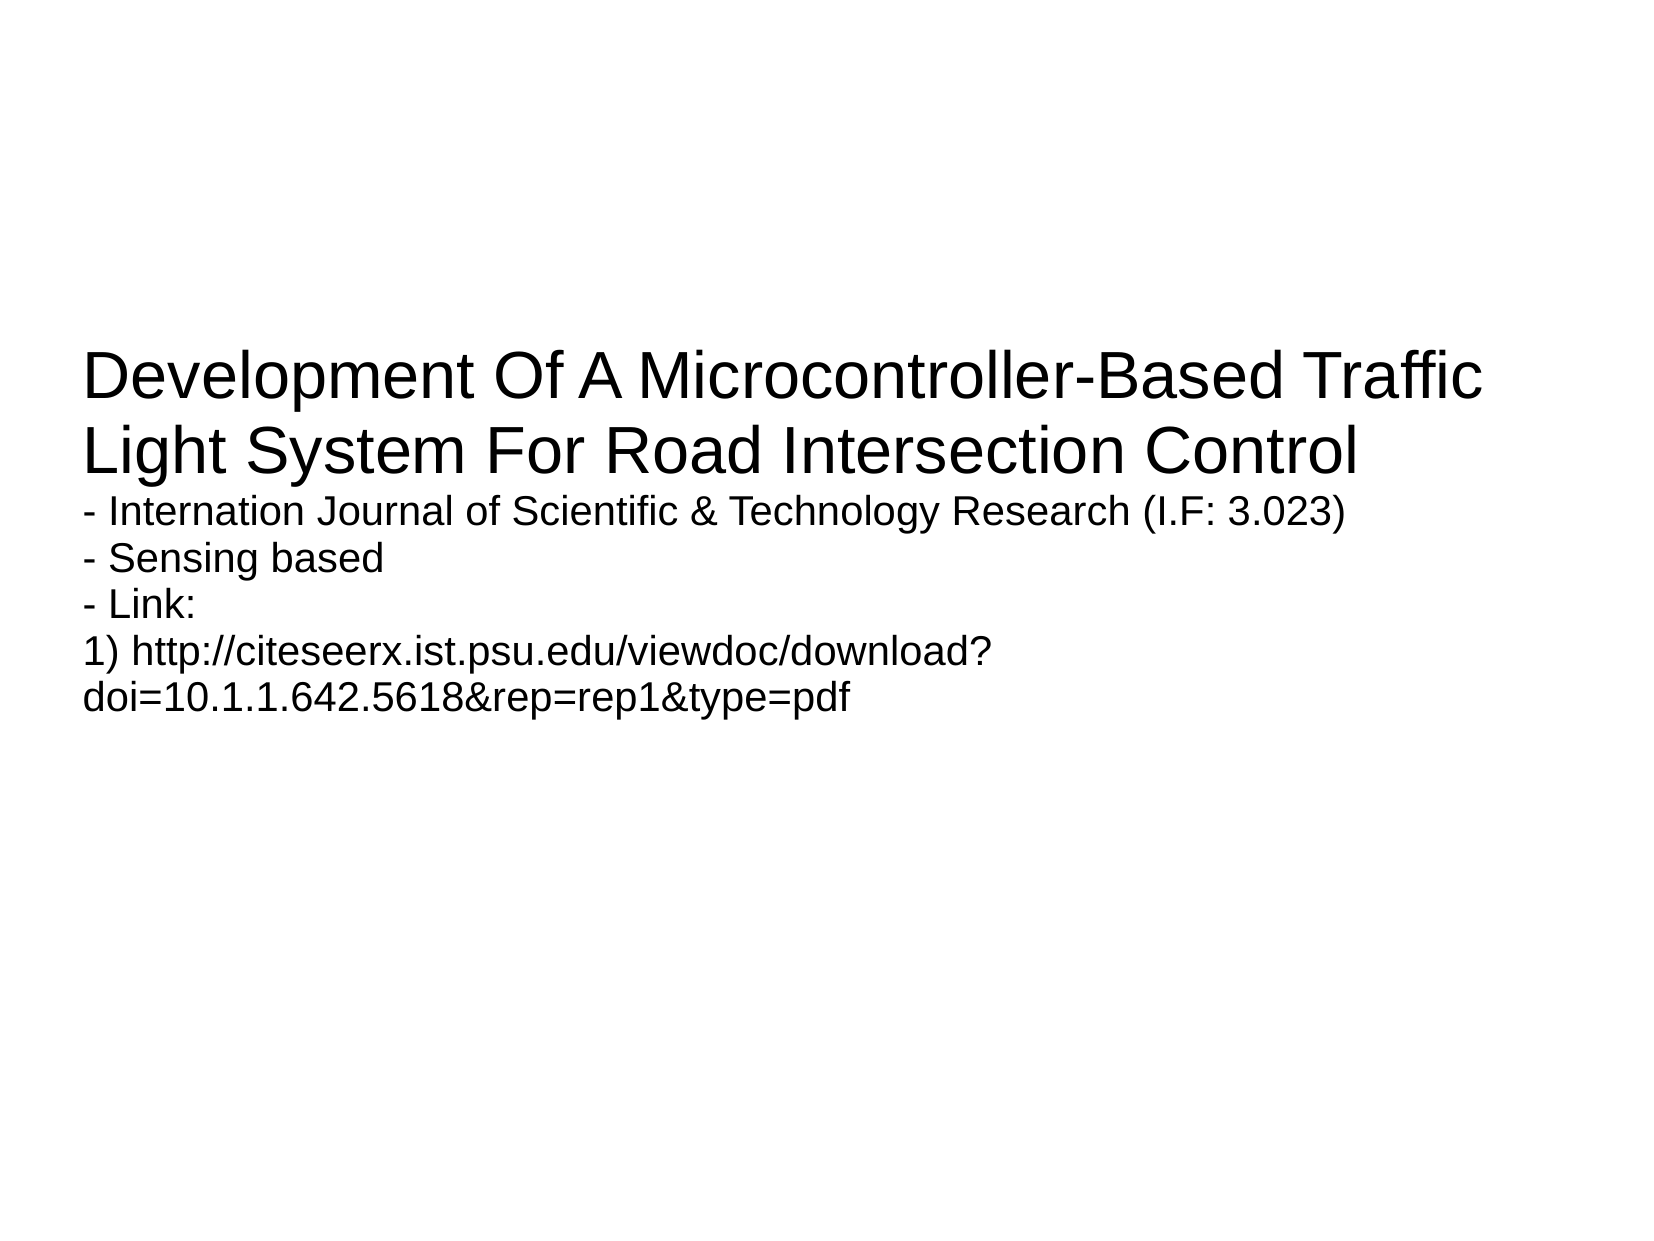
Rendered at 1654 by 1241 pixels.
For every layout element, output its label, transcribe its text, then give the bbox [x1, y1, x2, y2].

subtitle Development Of A Microcontroller-Based Traffic Light System For Road Intersection Control - Internation Journal of Scientific & Technology Research (I.F: 3.023) - Sensing based - Link: 1) http://citeseerx.ist.psu.edu/viewdoc/download?doi=10.1.1.642.5618&rep=rep1&type=pdf [82, 49, 1571, 1010]
